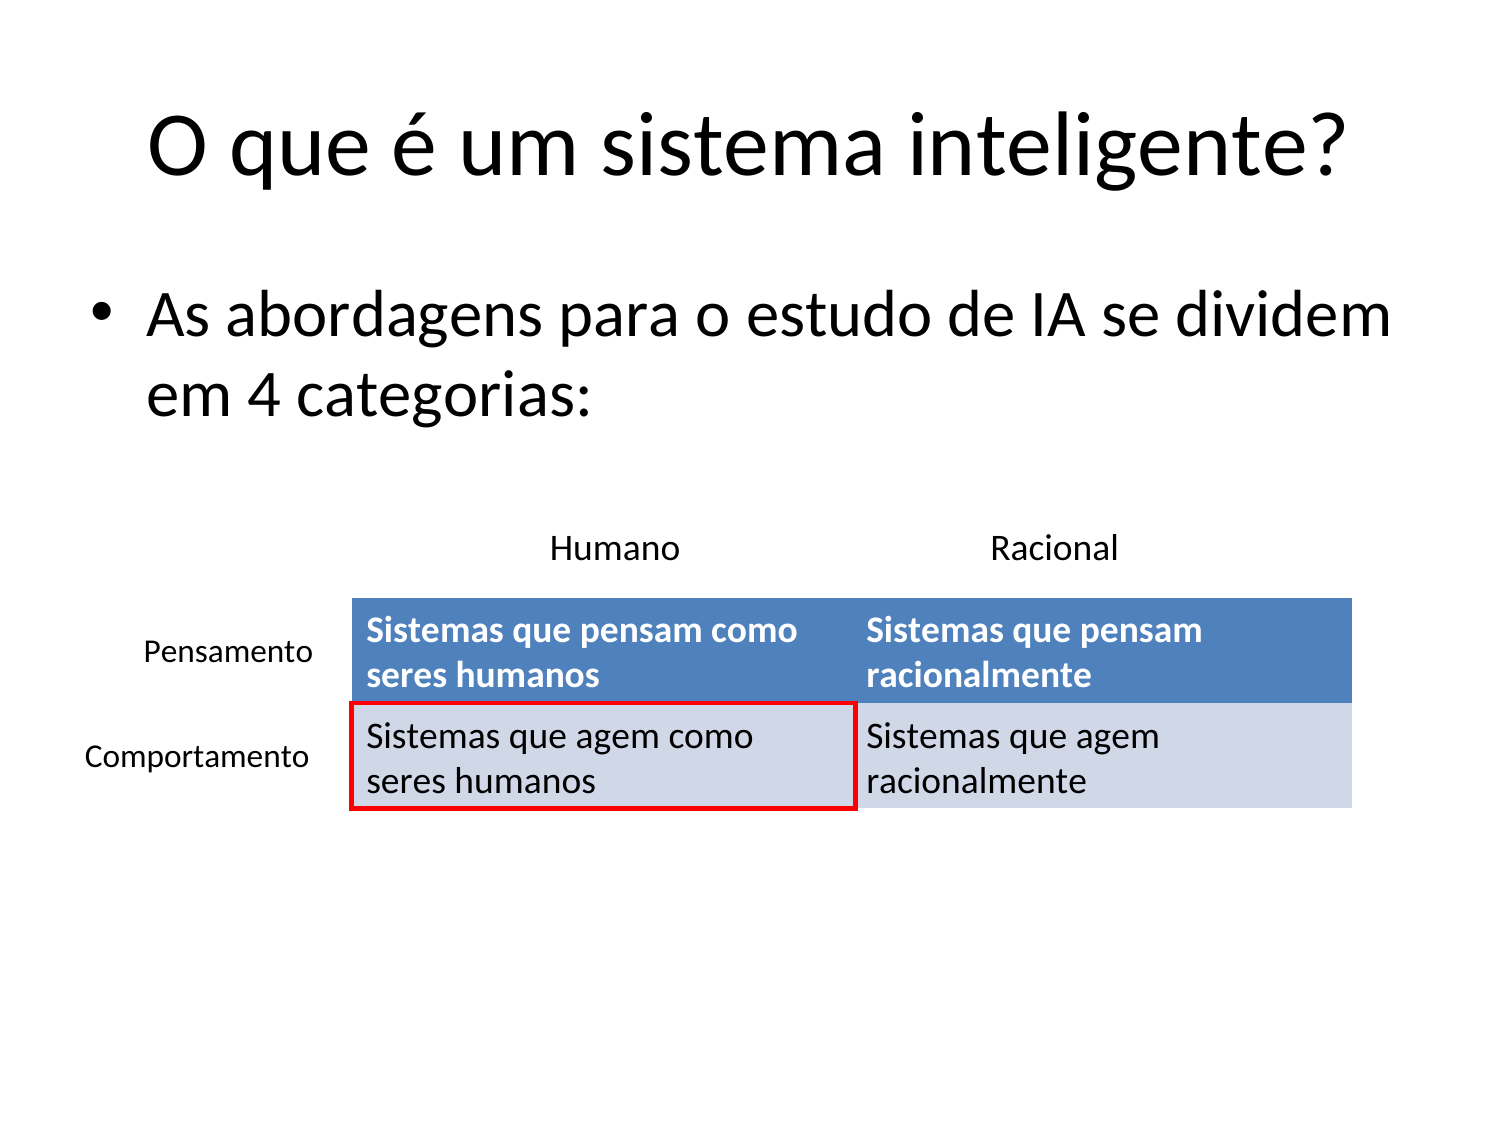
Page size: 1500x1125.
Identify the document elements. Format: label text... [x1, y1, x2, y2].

text_box Humano [503, 515, 727, 577]
text_box Comportamento [70, 726, 334, 782]
table_header Sistemas que pensam racionalmente [852, 598, 1352, 703]
table_cell Sistemas que agem racionalmente [858, 703, 1352, 808]
text_box Pensamento [128, 621, 352, 677]
text_box Racional [902, 515, 1208, 577]
table_header Sistemas que pensam como seres humanos [352, 598, 852, 701]
title O que é um sistema inteligente? [75, 21, 1426, 257]
list As abordagens para o estudo de IA se dividem em 4 categorias: [75, 262, 1426, 1005]
table_cell Sistemas que agem como seres humanos [354, 705, 852, 806]
